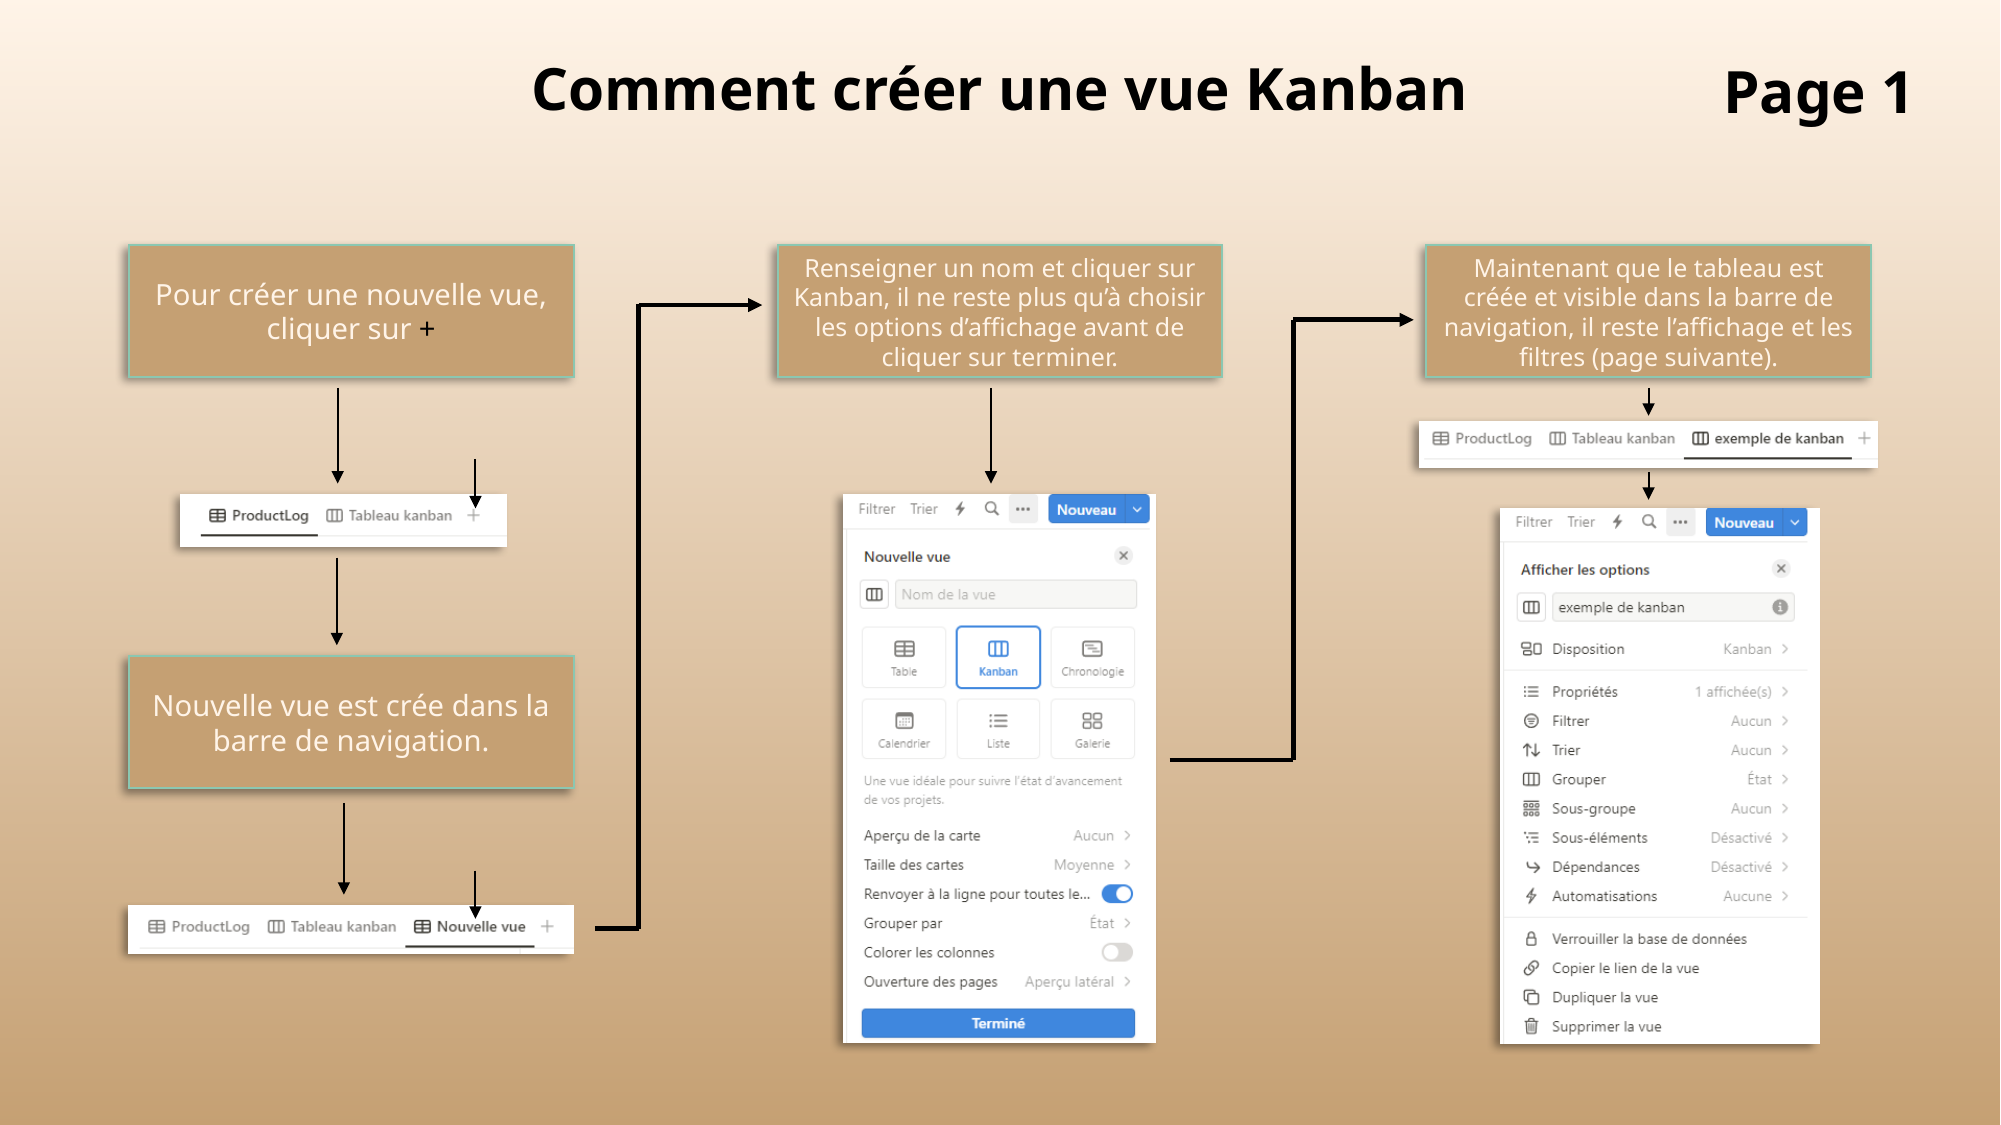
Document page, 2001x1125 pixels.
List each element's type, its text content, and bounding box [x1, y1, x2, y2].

picture [843, 494, 1156, 1043]
title Comment créer une vue Kanban [249, 25, 1750, 131]
text_box Nouvelle vue est crée dans la barre de navigation. [128, 656, 574, 789]
text_box Maintenant que le tableau est créée et visible dans la barre de navigation, il reste l’affichage et les filtres (page suivante). [1426, 244, 1872, 377]
picture [1500, 508, 1820, 1044]
picture [128, 905, 574, 954]
picture [1419, 421, 1878, 468]
text_box Renseigner un nom et cliquer sur Kanban, il ne reste plus qu’à choisir les options d’affichage avant de cliquer sur terminer. [777, 244, 1223, 377]
text_box Pour créer une nouvelle vue, cliquer sur + [128, 244, 574, 377]
picture [180, 494, 507, 547]
subtitle Page 1 [1669, 56, 1969, 131]
